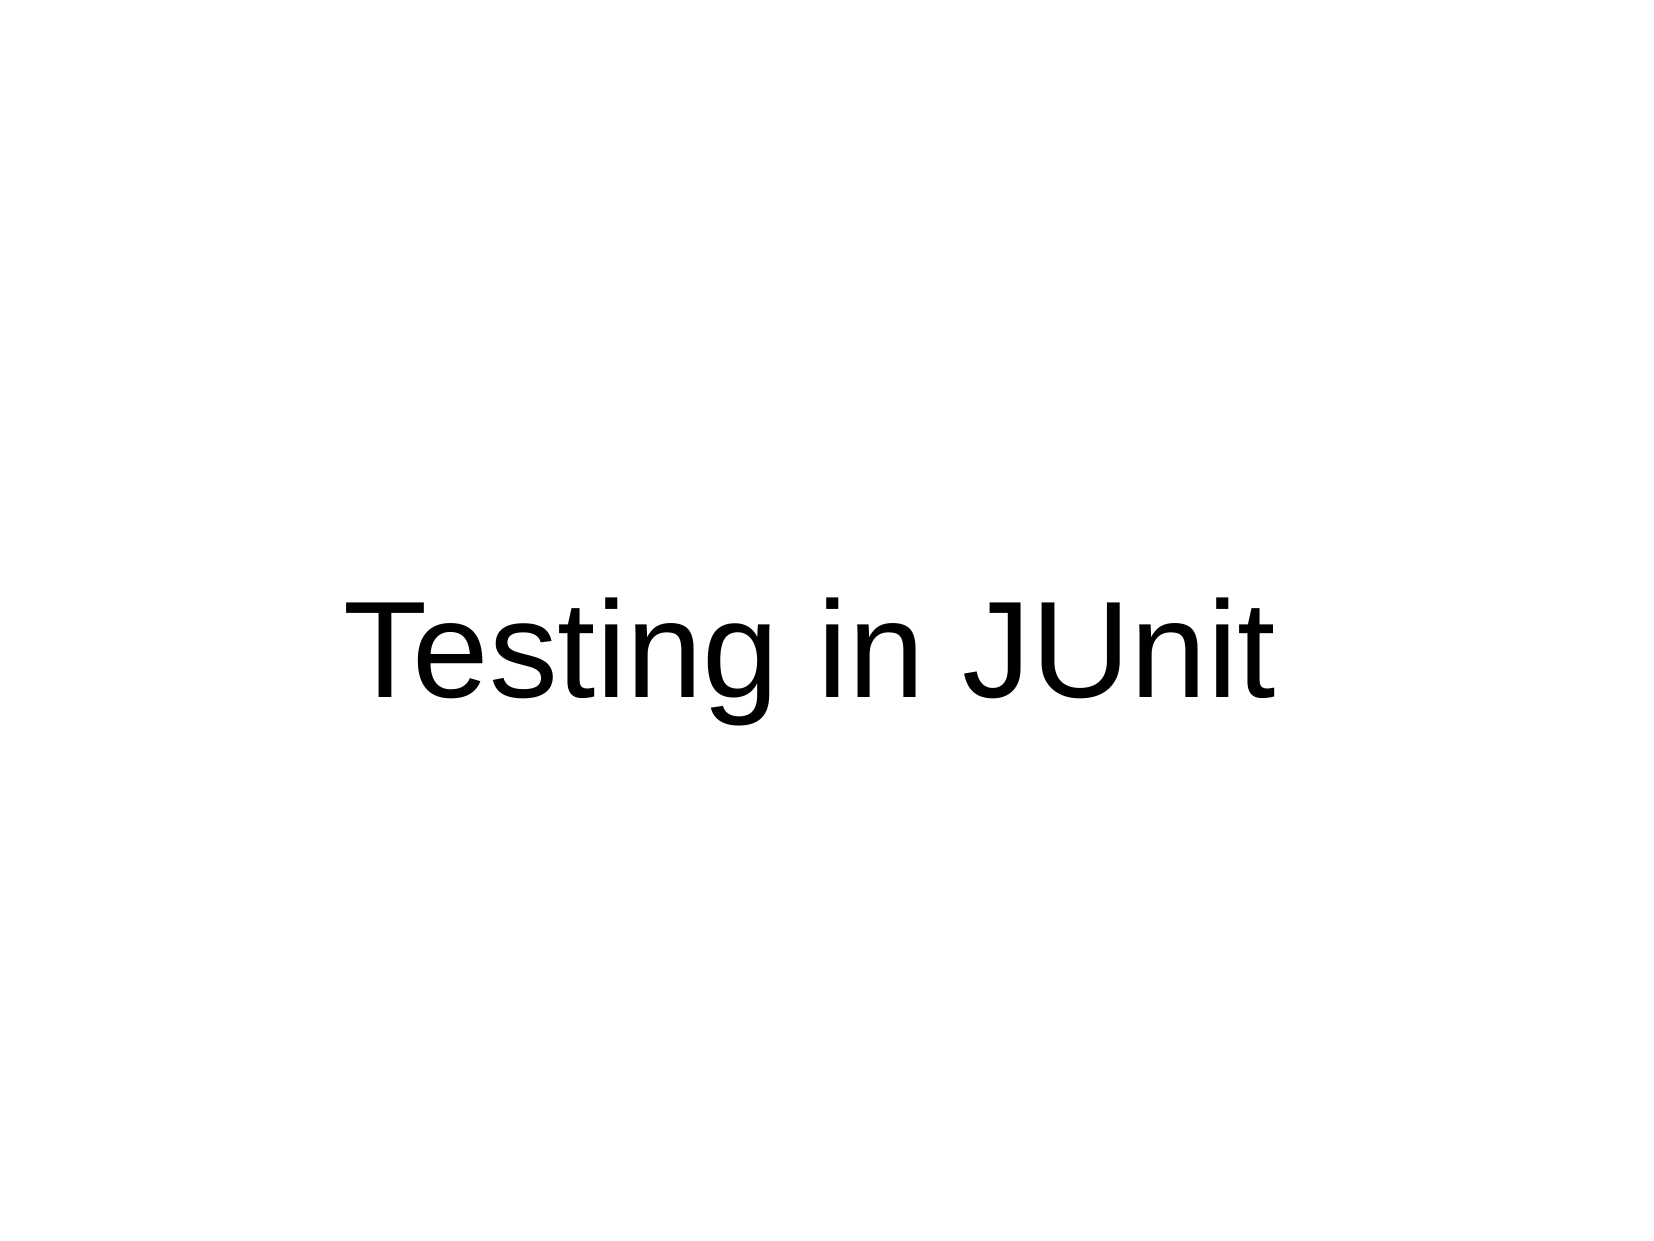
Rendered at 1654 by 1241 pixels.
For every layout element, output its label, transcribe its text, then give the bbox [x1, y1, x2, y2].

subtitle Testing in JUnit [82, 290, 1538, 1010]
